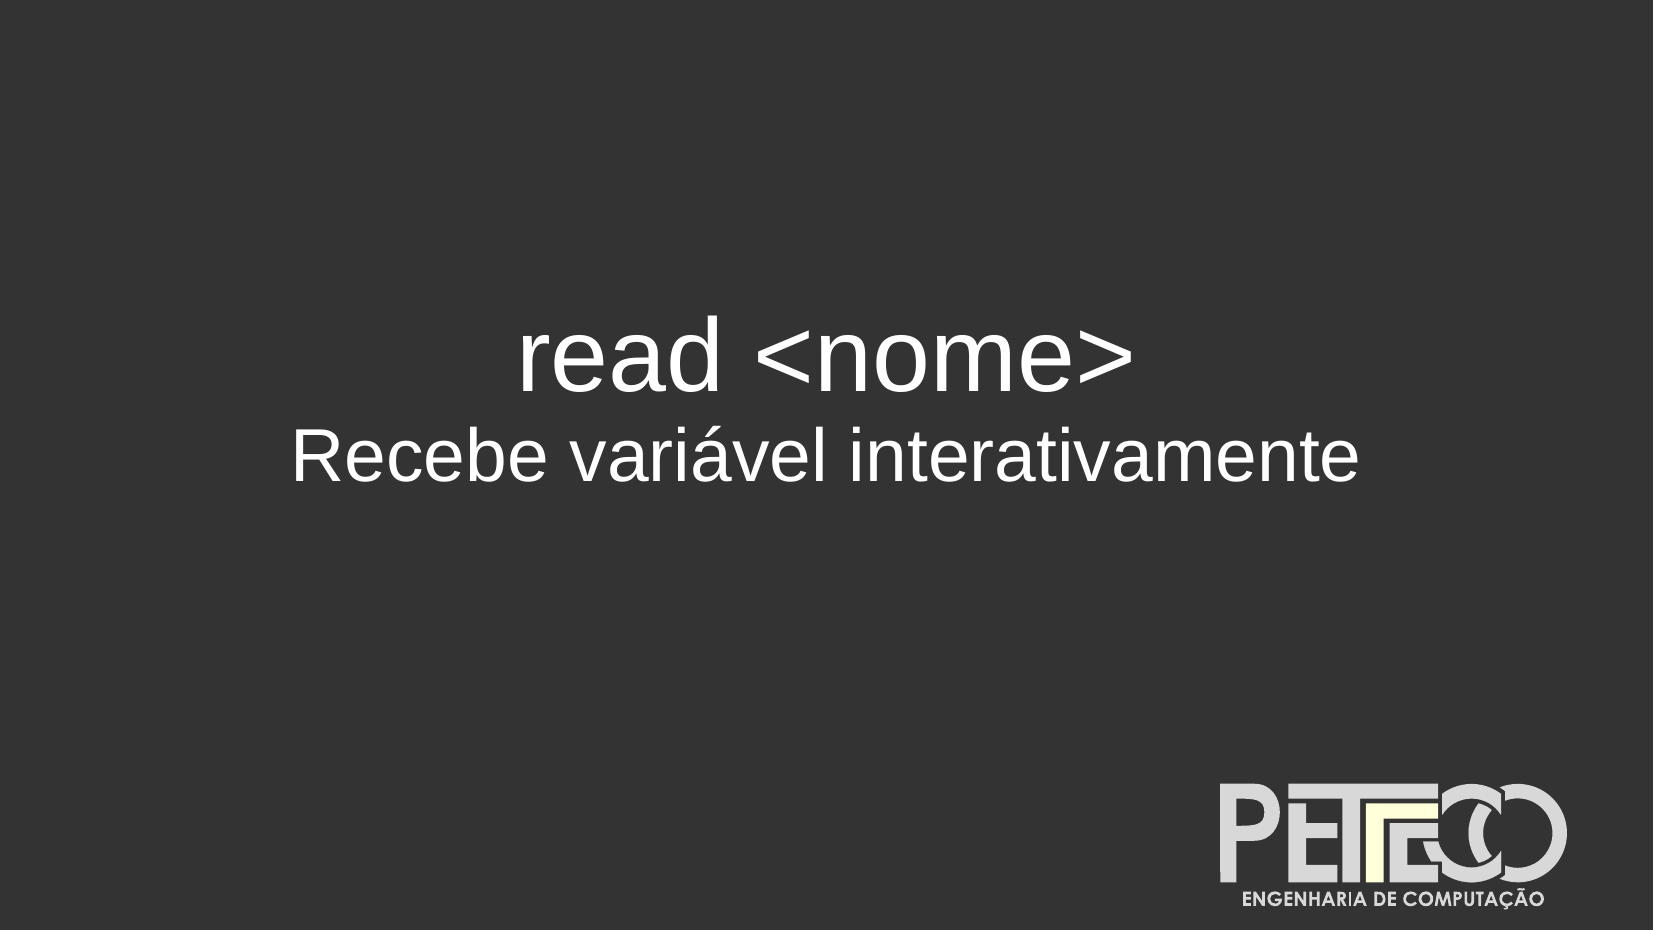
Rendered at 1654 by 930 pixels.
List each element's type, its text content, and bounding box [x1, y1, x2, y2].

subtitle read <nome> Recebe variável interativamente [82, 37, 1571, 757]
